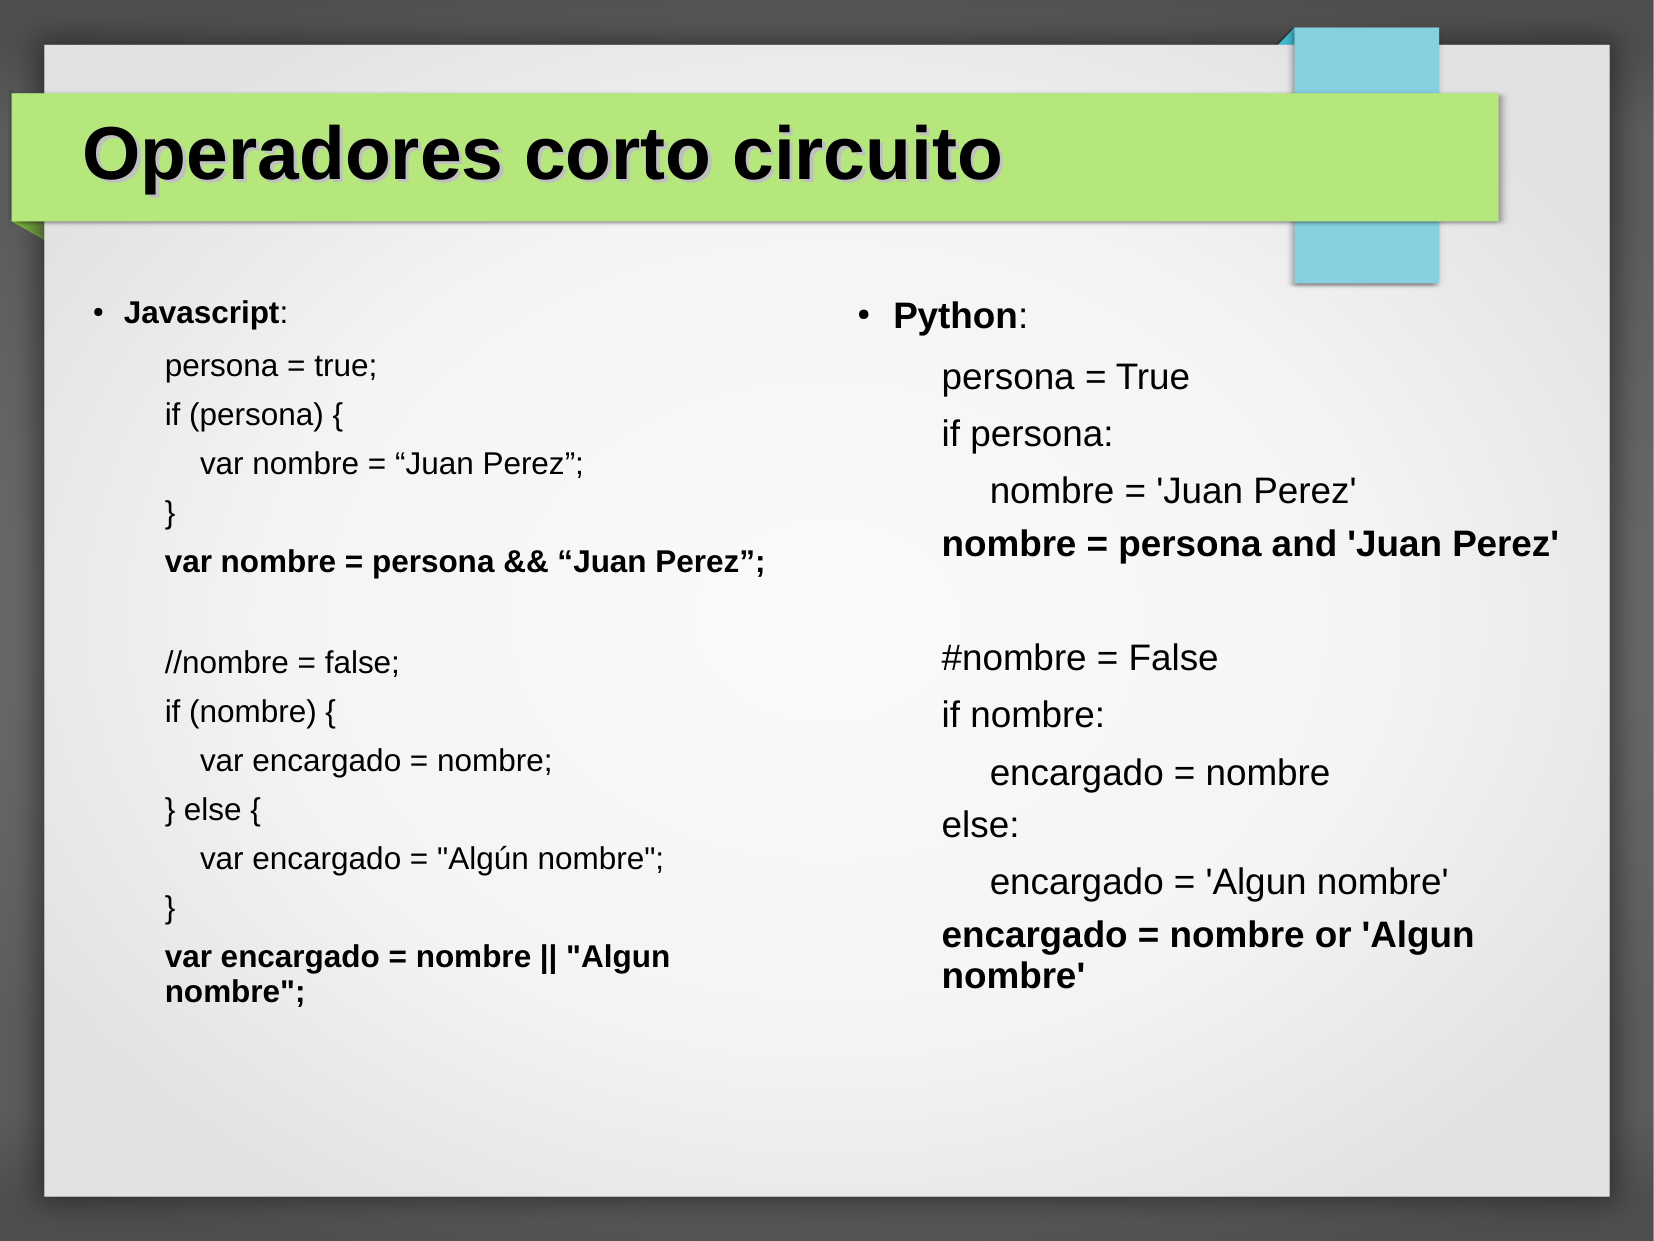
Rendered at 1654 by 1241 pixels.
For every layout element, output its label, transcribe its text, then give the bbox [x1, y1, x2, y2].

picture [0, 0, 1654, 1241]
list Javascript: persona = true; if (persona) { var nombre = “Juan Perez”; } var nombre = persona && “Juan Perez”; //nombre = false; if (nombre) { var encargado = nombre; } else { var encargado = "Algún nombre"; } var encargado = nombre || "Algun nombre"; [82, 295, 809, 1015]
title Operadores corto circuito [82, 94, 1264, 213]
list Python: persona = True if persona: nombre = 'Juan Perez' nombre = persona and 'Juan Perez' #nombre = False if nombre: encargado = nombre else: encargado = 'Algun nombre' encargado = nombre or 'Algun nombre' [845, 295, 1572, 1015]
